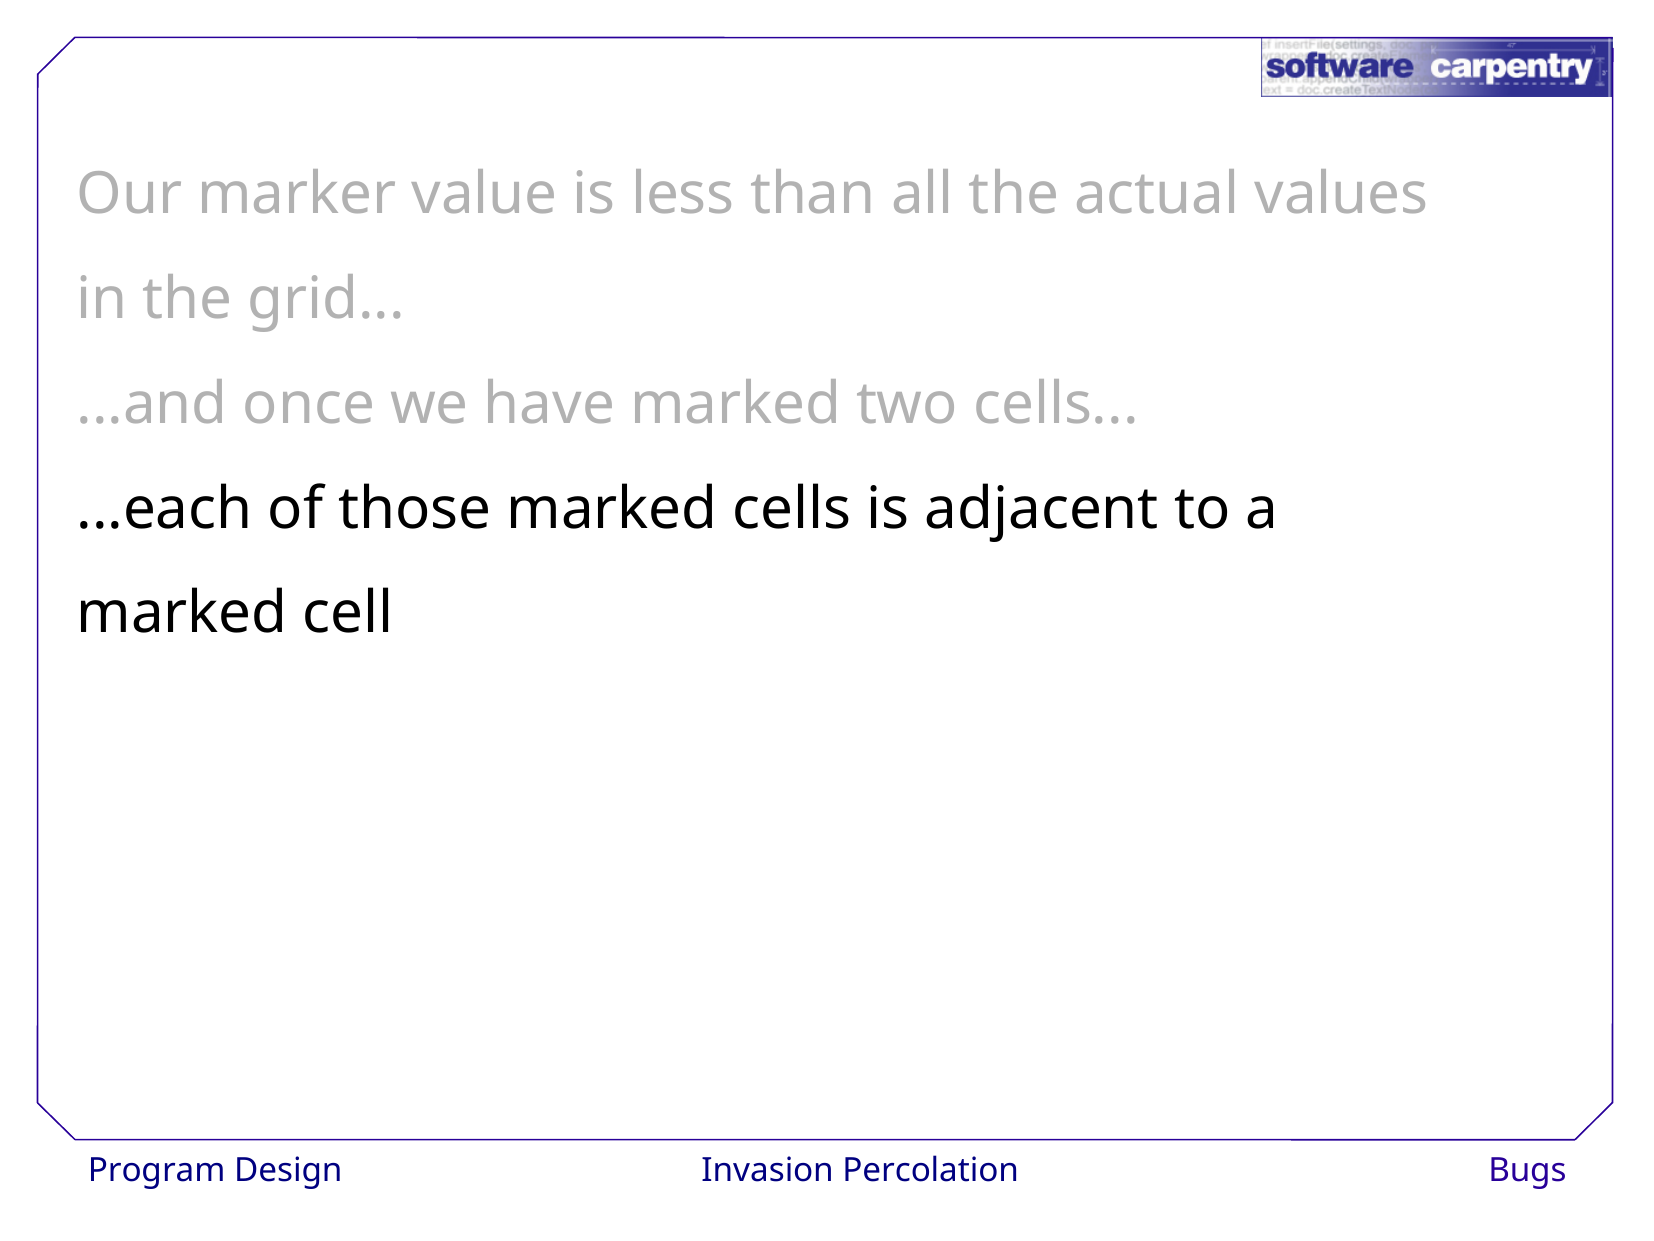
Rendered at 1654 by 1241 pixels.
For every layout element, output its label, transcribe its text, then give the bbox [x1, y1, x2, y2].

text_box Our marker value is less than all the actual values in the grid... ...and once we have marked two cells... ...each of those marked cells is adjacent to a marked cell [61, 112, 1594, 653]
picture [1261, 39, 1613, 97]
